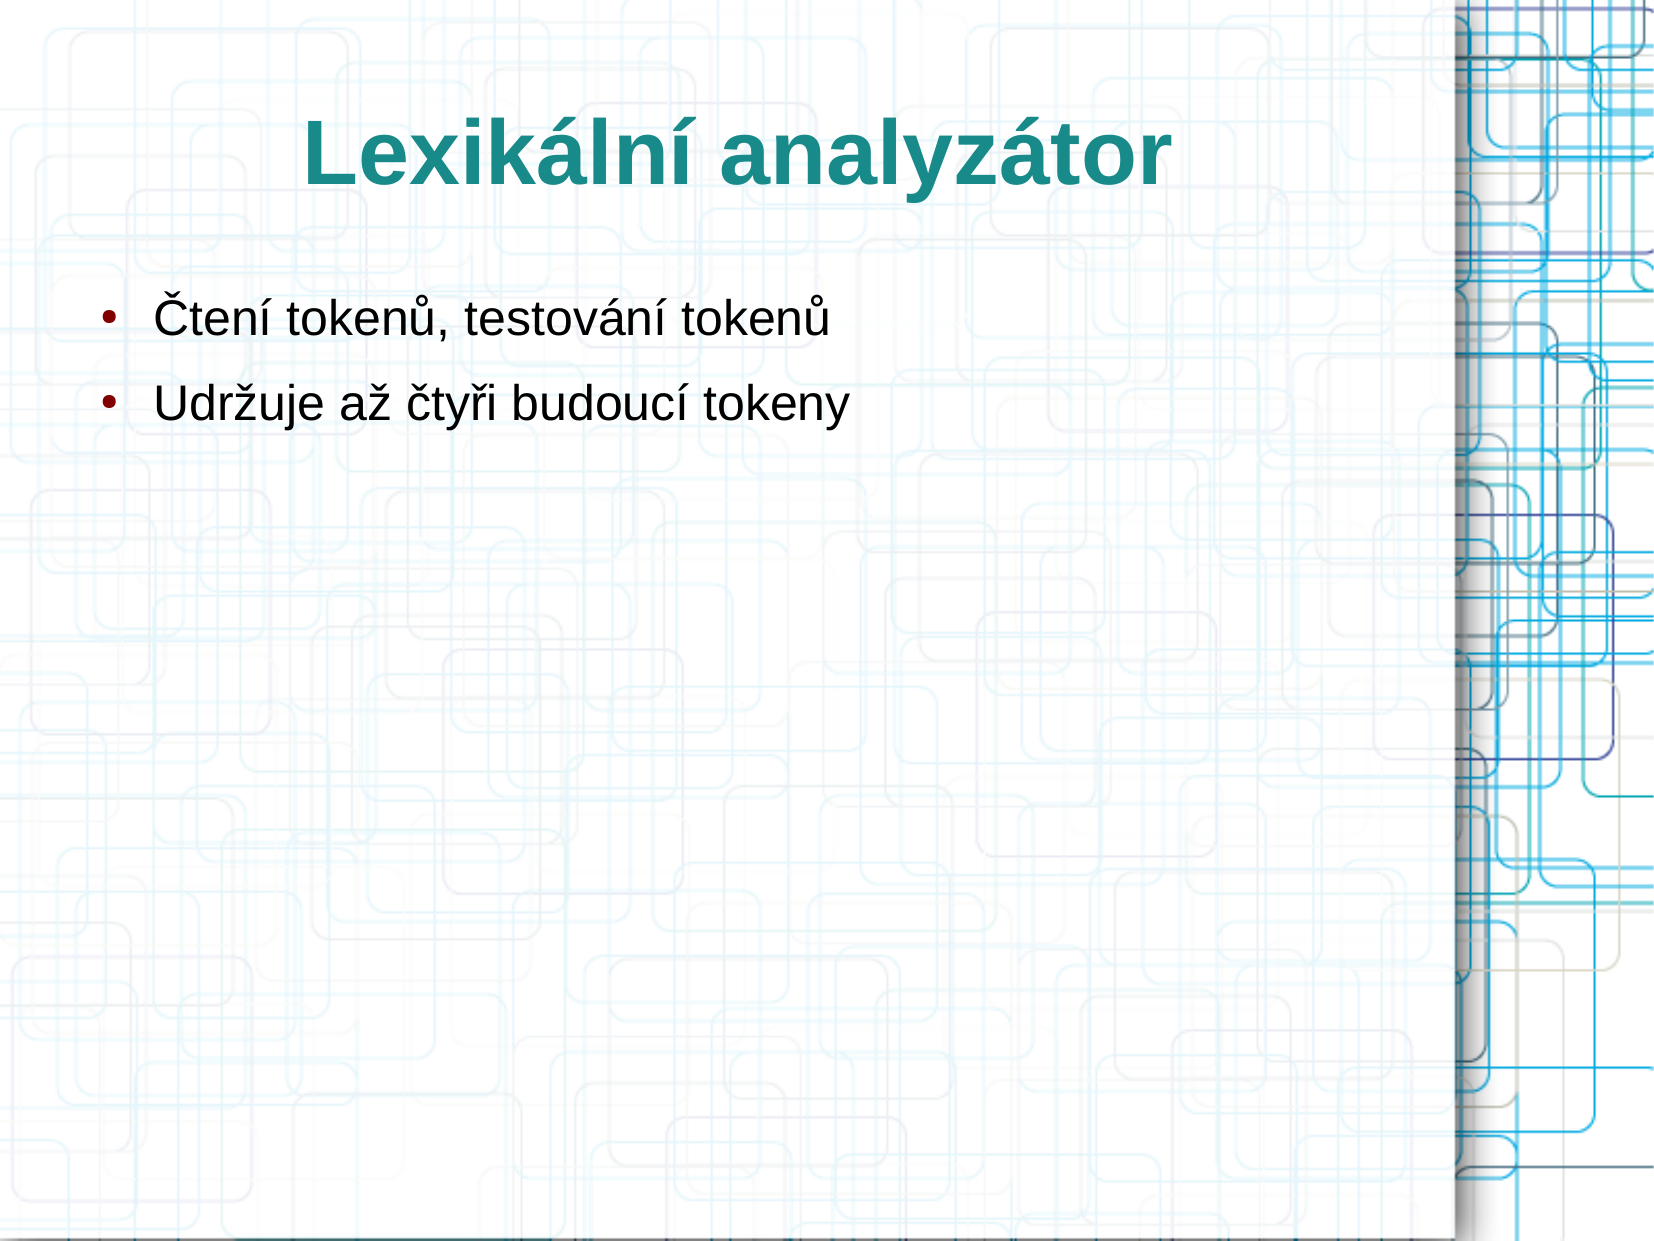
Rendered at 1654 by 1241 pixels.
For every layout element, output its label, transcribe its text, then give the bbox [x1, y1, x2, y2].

title Lexikální analyzátor [59, 49, 1418, 257]
list Čtení tokenů, testování tokenů Udržuje až čtyři budoucí tokeny [82, 290, 1418, 1010]
picture [0, 0, 1654, 1241]
